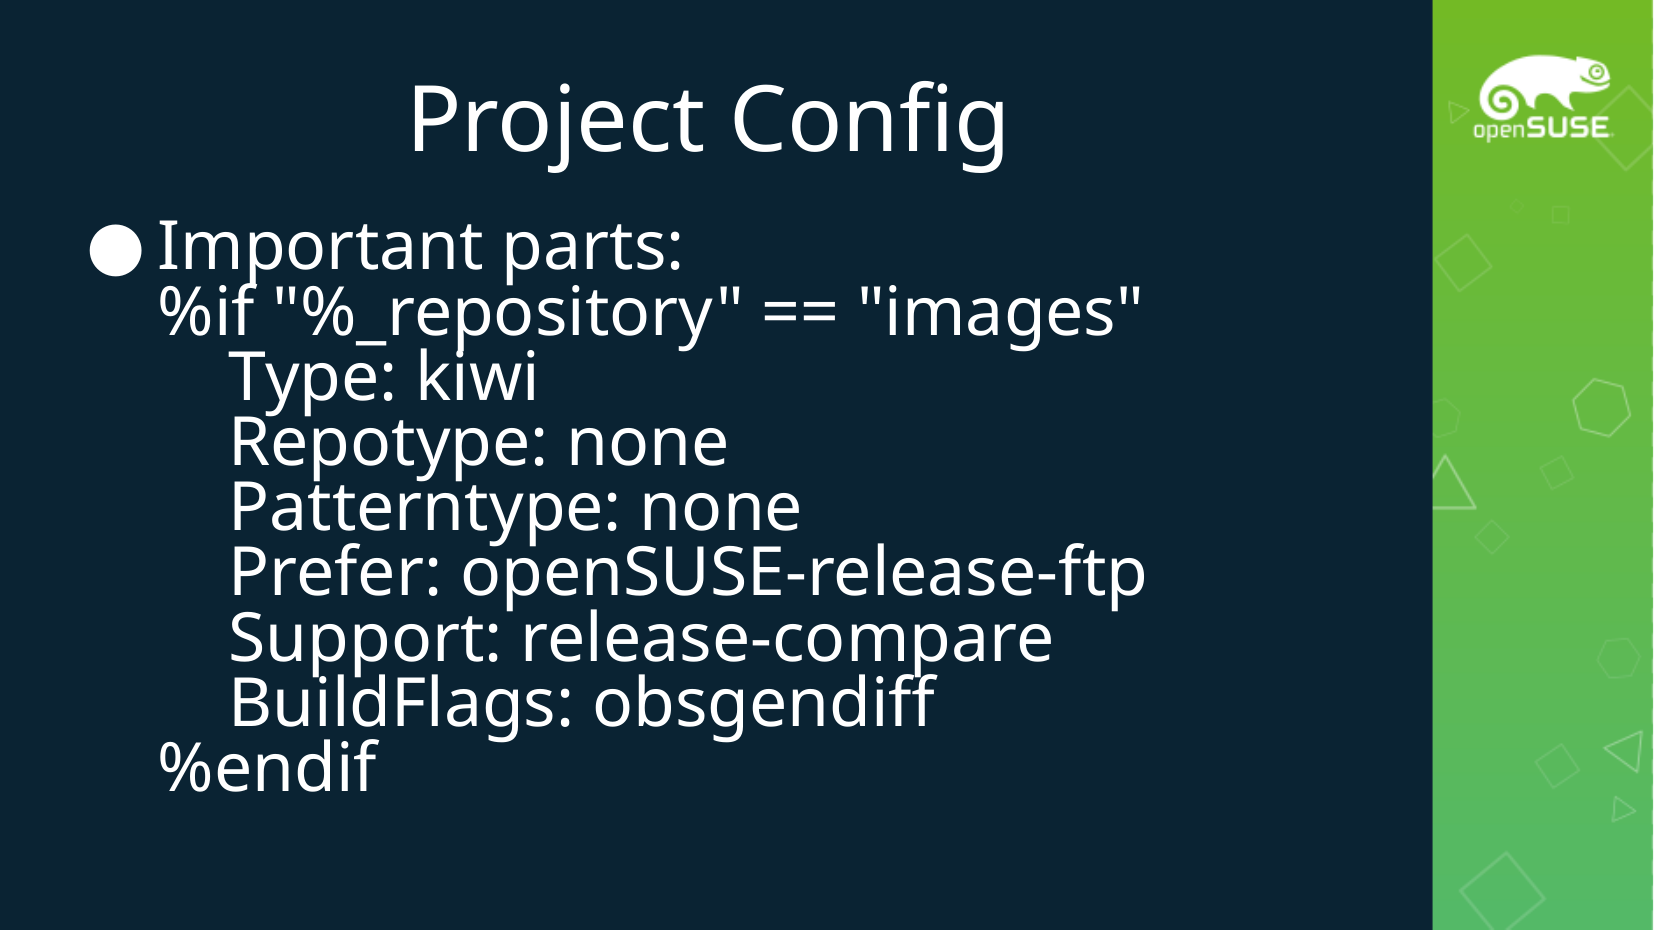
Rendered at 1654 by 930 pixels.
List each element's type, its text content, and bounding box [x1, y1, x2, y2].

picture [0, 0, 1654, 930]
title Project Config [82, 37, 1335, 193]
list Important parts: %if "%_repository" == "images" Type: kiwi Repotype: none Patterntype: none Prefer: openSUSE-release-ftp Support: release-compare BuildFlags: obsgendiff %endif [82, 217, 1335, 757]
